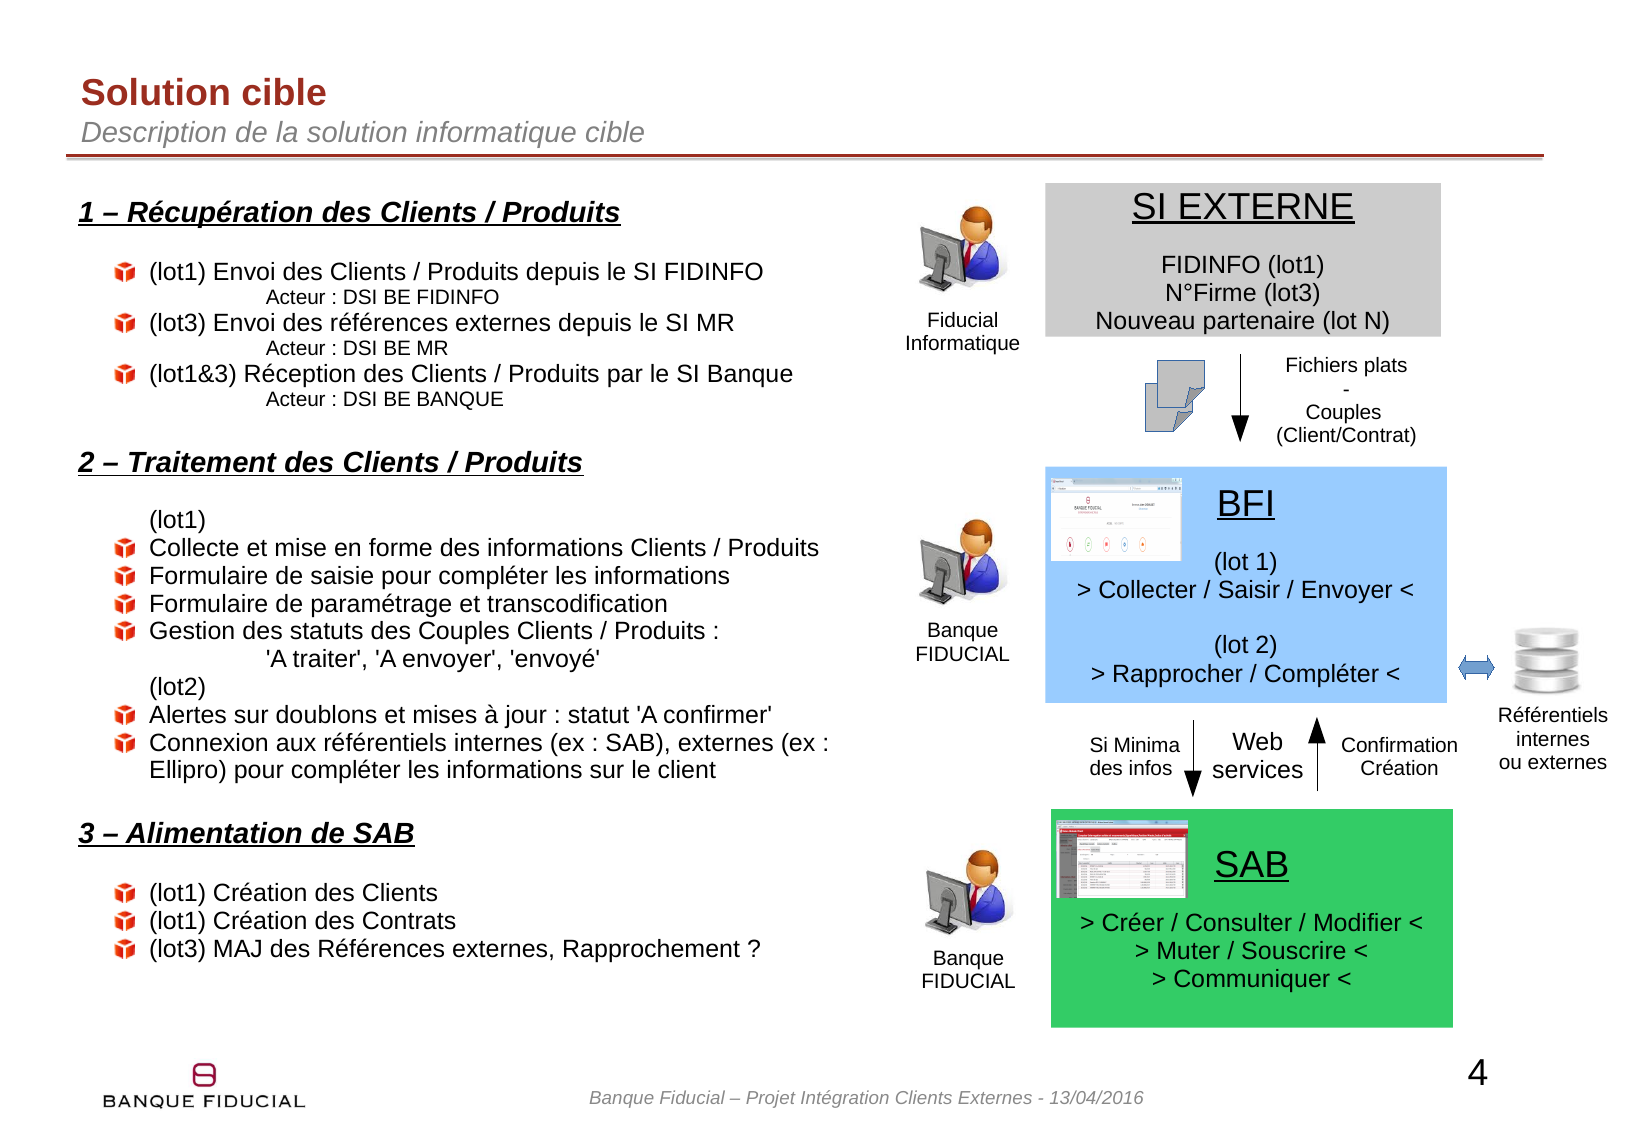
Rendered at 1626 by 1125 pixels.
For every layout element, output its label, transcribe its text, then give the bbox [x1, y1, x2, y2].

text_box 1 – Récupération des Clients / Produits (lot1) Envoi des Clients / Produits depuis le SI FIDINFO Acteur : DSI BE FIDINFO (lot3) Envoi des références externes depuis le SI MR Acteur : DSI BE MR (lot1&3) Réception des Clients / Produits par le SI Banque Acteur : DSI BE BANQUE 2 – Traitement des Clients / Produits (lot1) Collecte et mise en forme des informations Clients / Produits Formulaire de saisie pour compléter les informations Formulaire de paramétrage et transcodification Gestion des statuts des Couples Clients / Produits : 'A traiter', 'A envoyer', 'envoyé' (lot2) Alertes sur doublons et mises à jour : statut 'A confirmer' Connexion aux référentiels internes (ex : SAB), externes (ex : Ellipro) pour compléter les informations sur le client 3 – Alimentation de SAB (lot1) Création des Clients (lot1) Création des Contrats (lot3) MAJ des Références externes, Rapprochement ? [63, 183, 886, 1125]
picture [113, 909, 135, 931]
text_box Banque FIDUCIAL [897, 611, 1028, 673]
text_box Fichiers plats - Couples (Client/Contrat) [1204, 346, 1489, 455]
picture [915, 188, 1010, 296]
picture [113, 731, 135, 753]
picture [113, 362, 135, 384]
text_box Si Minima des infos [1074, 726, 1205, 788]
picture [113, 536, 135, 558]
text_box SI EXTERNE FIDINFO (lot1) N°Firme (lot3) Nouveau partenaire (lot N) [1045, 183, 1441, 337]
text_box Confirmation Création [1322, 726, 1477, 788]
text_box Web services [1145, 720, 1371, 792]
title Solution cible Description de la solution informatique cible [65, 91, 1544, 156]
picture [113, 564, 135, 586]
picture [1056, 820, 1188, 898]
text_box BFI (lot 1) > Collecter / Saisir / Envoyer < (lot 2) > Rapprocher / Compléter < [1045, 466, 1447, 703]
picture [113, 260, 135, 282]
picture [915, 501, 1010, 609]
picture [1051, 478, 1182, 561]
picture [113, 619, 135, 641]
text_box Référentiels internes ou externes [1482, 696, 1625, 782]
text_box [1458, 655, 1495, 680]
text_box Banque FIDUCIAL [903, 938, 1034, 1001]
picture [113, 937, 135, 959]
text_box Fiducial Informatique [885, 301, 1040, 363]
picture [921, 832, 1016, 938]
picture [113, 592, 135, 614]
picture [1511, 620, 1584, 696]
picture [113, 703, 135, 725]
picture [113, 881, 135, 903]
picture [113, 311, 135, 333]
text_box [1145, 360, 1204, 432]
text_box SAB > Créer / Consulter / Modifier < > Muter / Souscrire < > Communiquer < [1051, 809, 1453, 1028]
